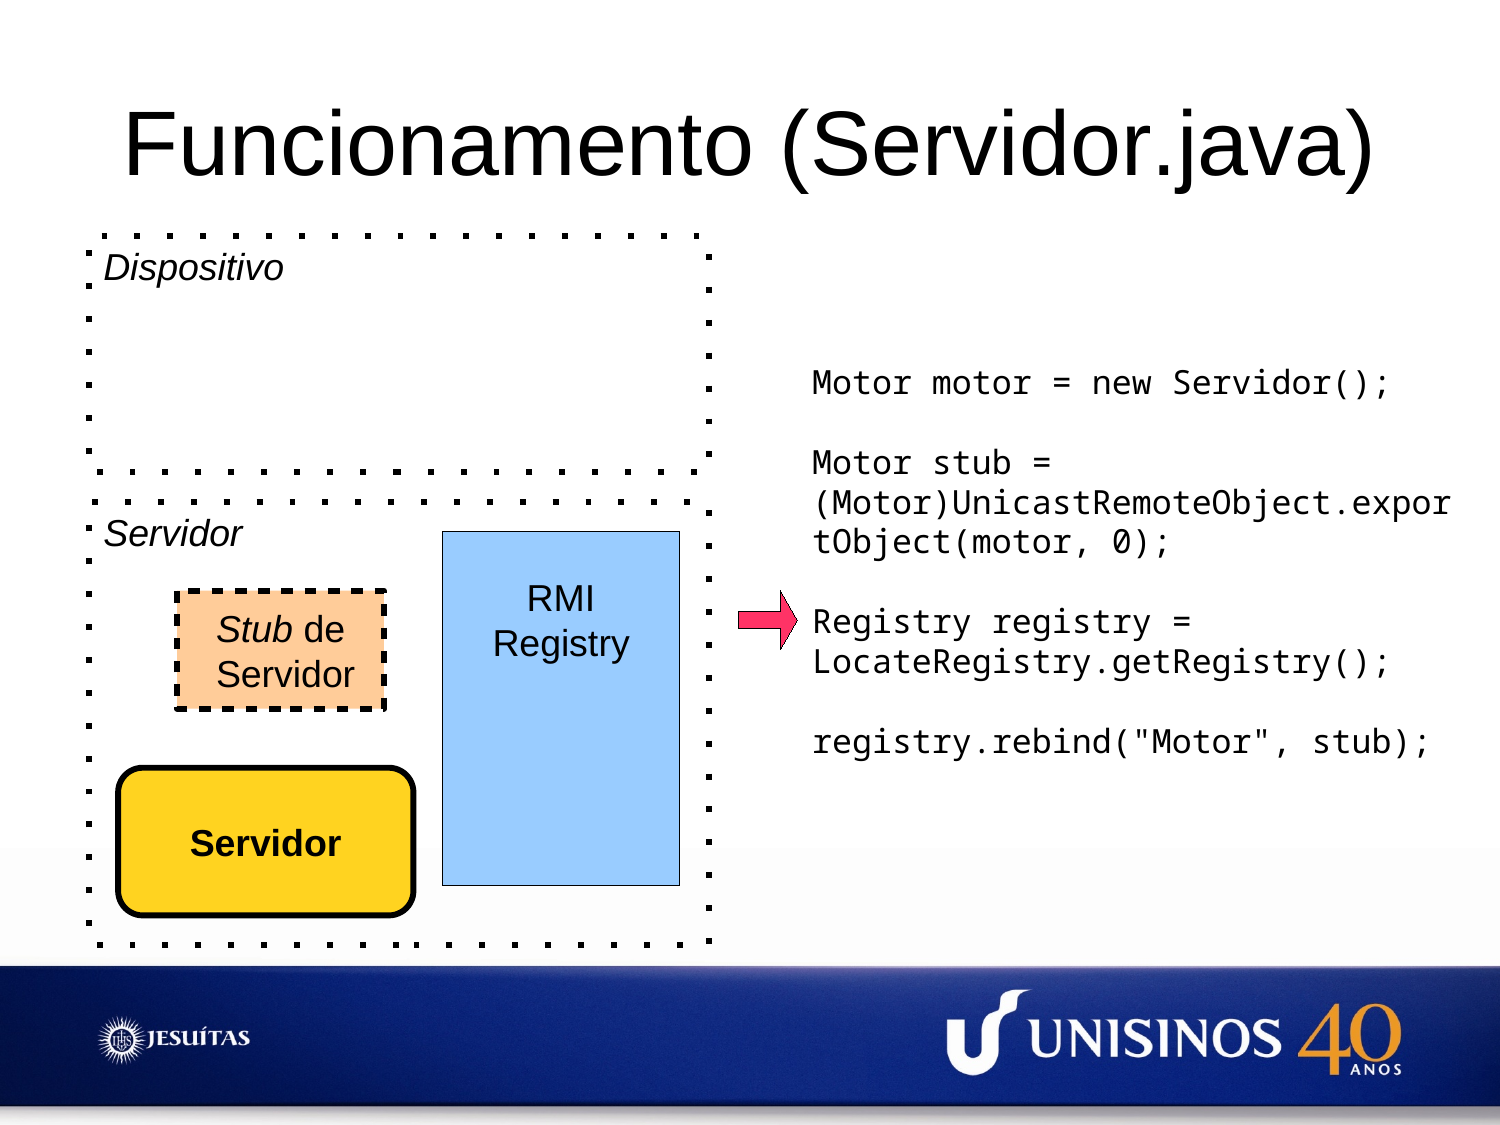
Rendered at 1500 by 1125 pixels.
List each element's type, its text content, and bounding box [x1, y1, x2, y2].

text_box Servidor [118, 767, 414, 916]
text_box Dispositivo [88, 235, 299, 296]
text_box [738, 590, 798, 650]
title Funcionamento (Servidor.java) [75, 45, 1426, 233]
text_box Motor motor = new Servidor(); Motor stub = (Motor)UnicastRemoteObject.exportObject(motor, 0); Registry registry = LocateRegistry.getRegistry(); registry.rebind("Motor", stub); [797, 353, 1477, 768]
picture [0, 848, 1500, 1125]
text_box Stub de Servidor [177, 590, 384, 709]
text_box Servidor [88, 501, 258, 591]
text_box RMI Registry [442, 531, 680, 886]
